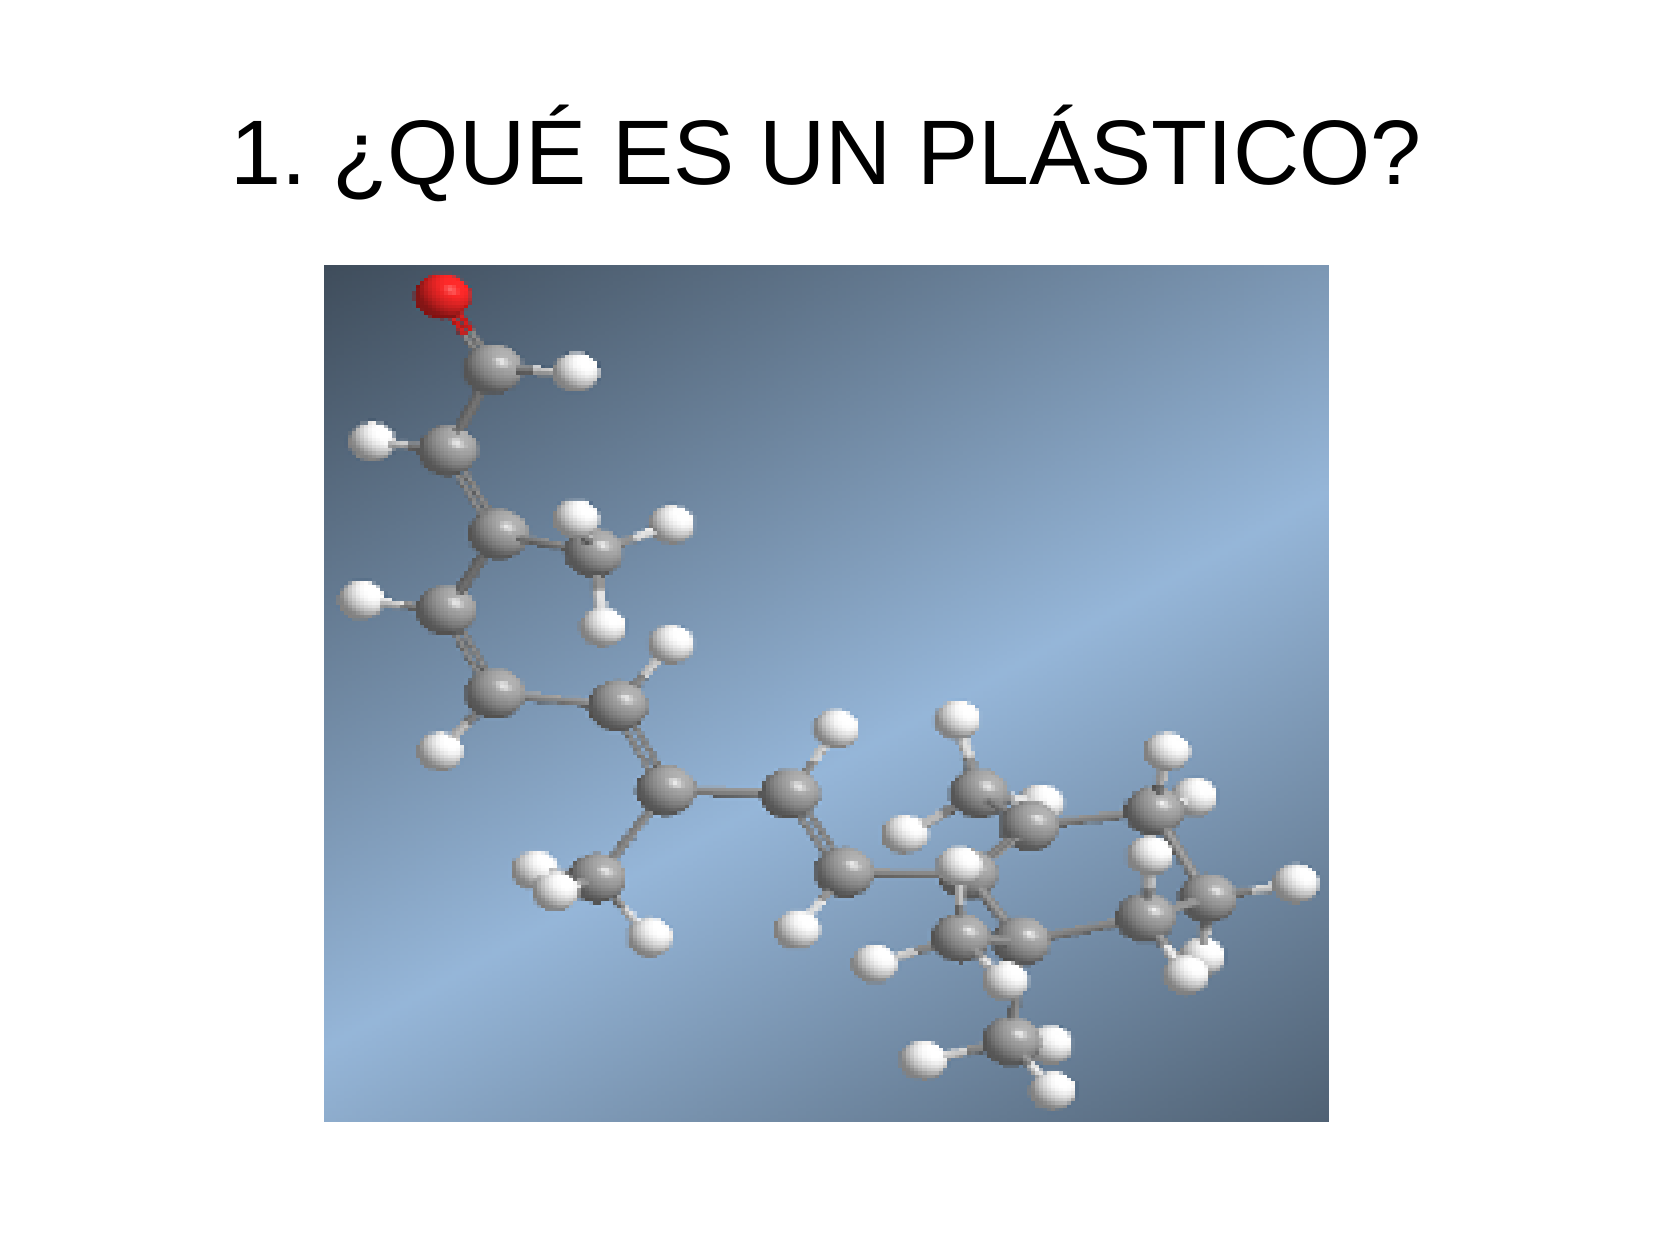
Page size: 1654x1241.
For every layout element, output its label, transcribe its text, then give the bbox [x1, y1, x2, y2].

title 1. ¿QUÉ ES UN PLÁSTICO? [82, 49, 1571, 257]
picture [324, 265, 1329, 1123]
